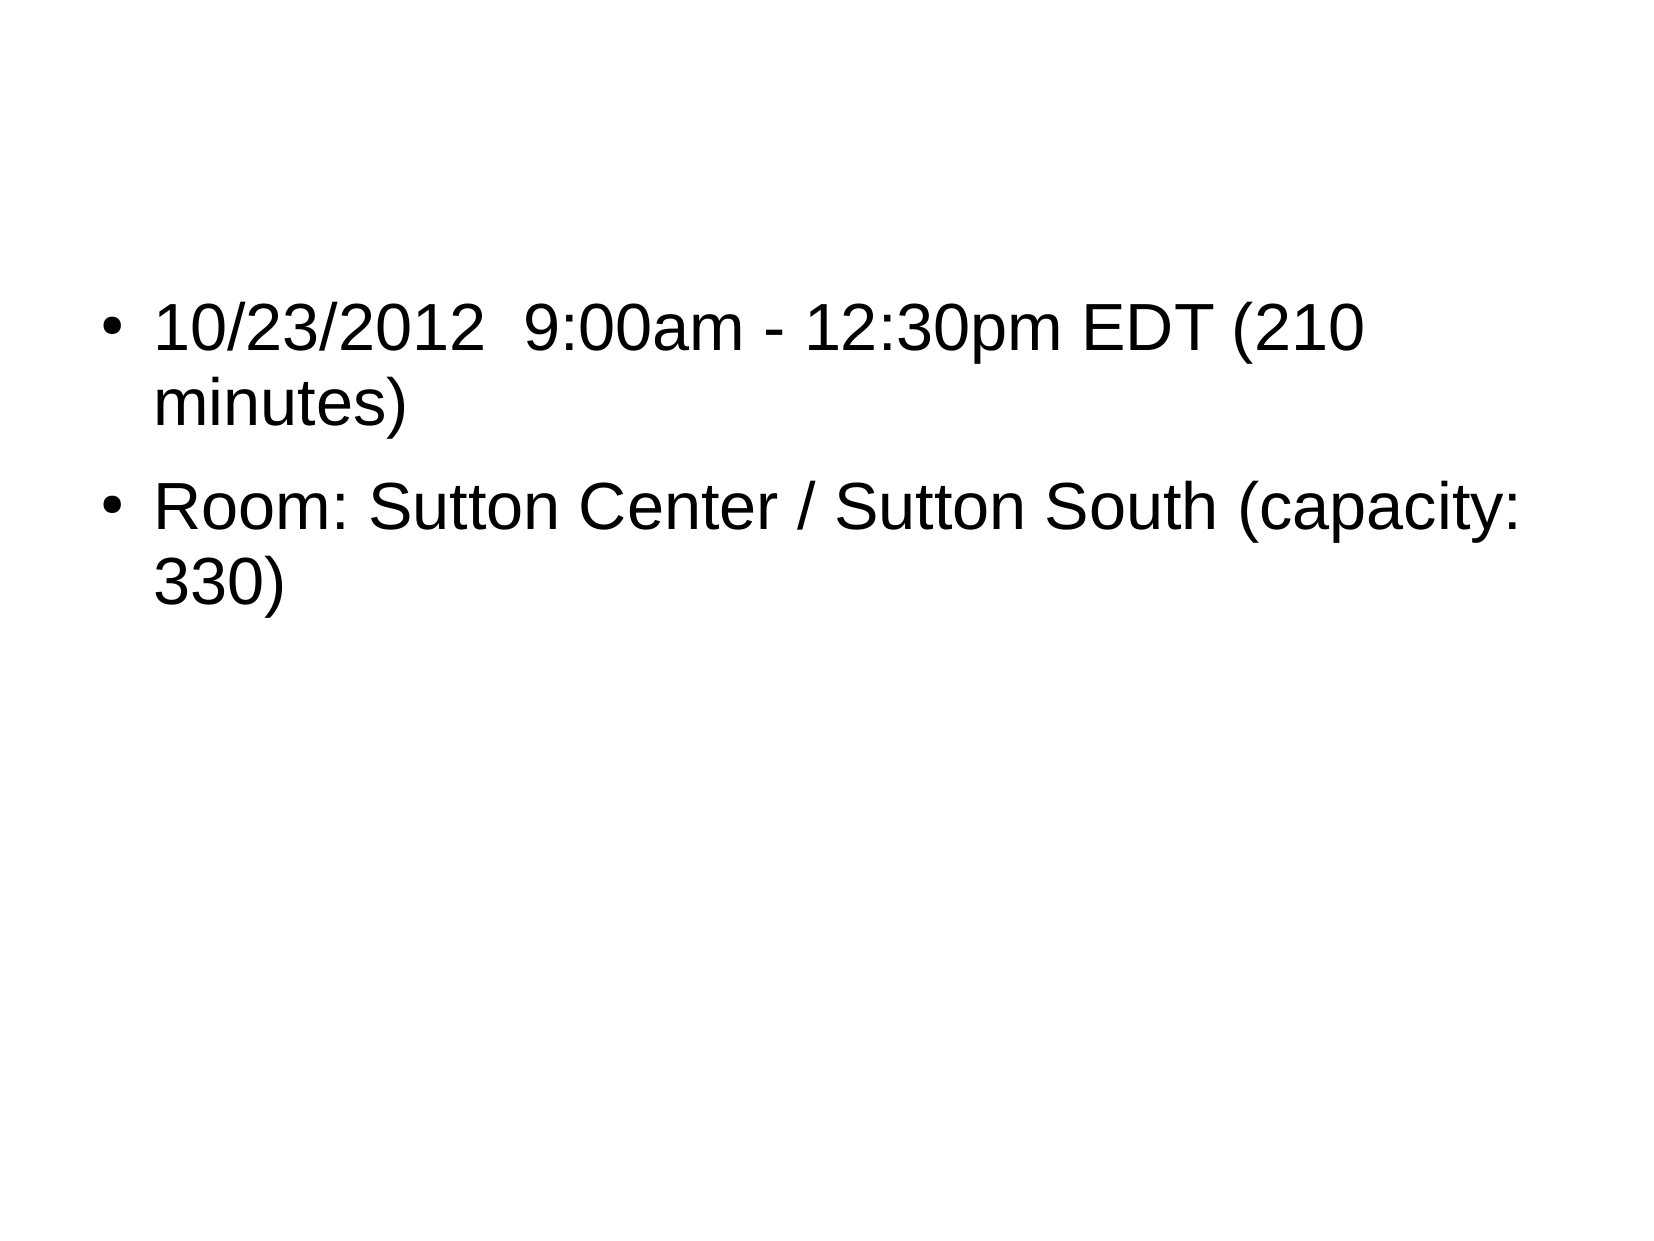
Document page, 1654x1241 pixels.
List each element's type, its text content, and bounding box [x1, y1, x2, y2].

list 10/23/2012 9:00am - 12:30pm EDT (210 minutes) Room: Sutton Center / Sutton South (capacity: 330) [82, 290, 1538, 1010]
